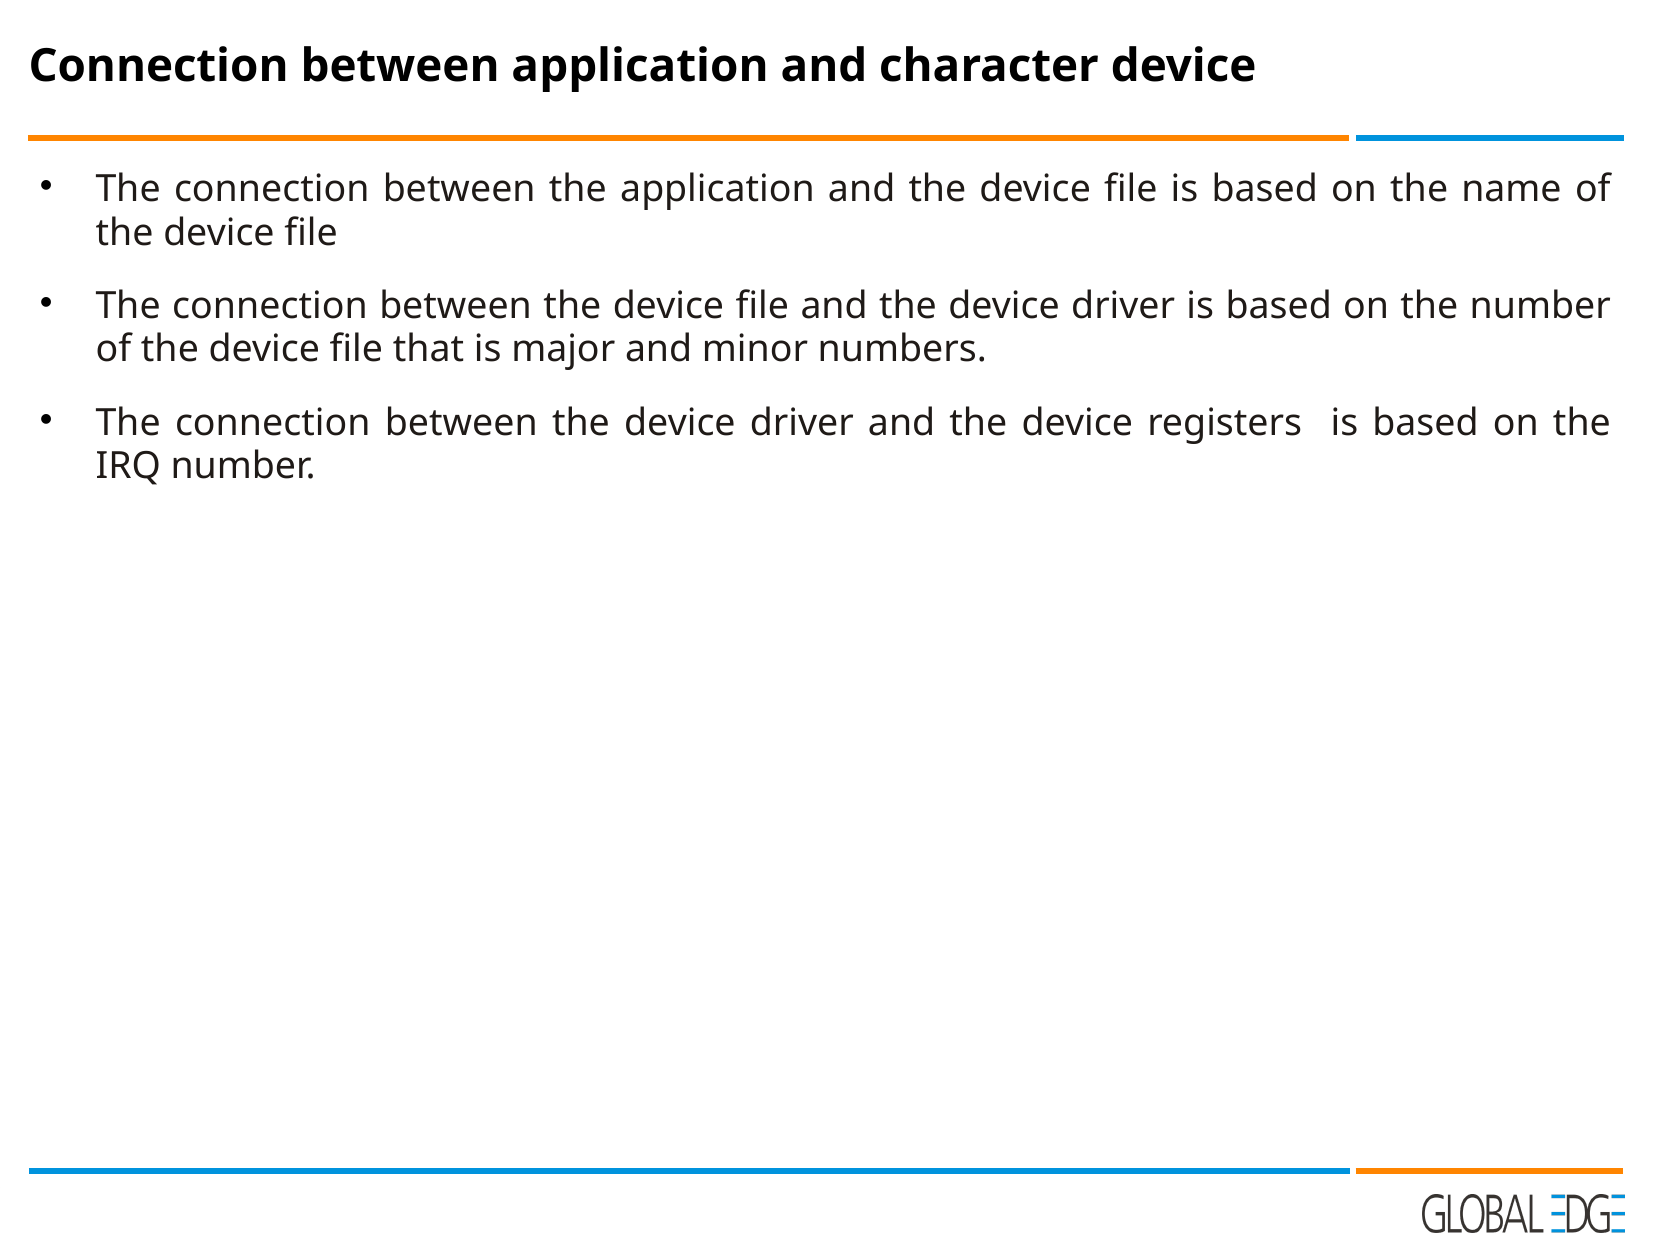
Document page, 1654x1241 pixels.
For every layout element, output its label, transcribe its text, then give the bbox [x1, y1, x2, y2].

picture [1422, 1194, 1625, 1233]
title Connection between application and character device [17, 9, 1628, 122]
list The connection between the application and the device file is based on the name of the device file The connection between the device file and the device driver is based on the number of the device file that is major and minor numbers. The connection between the device driver and the device registers is based on the IRQ number. [28, 160, 1624, 1152]
